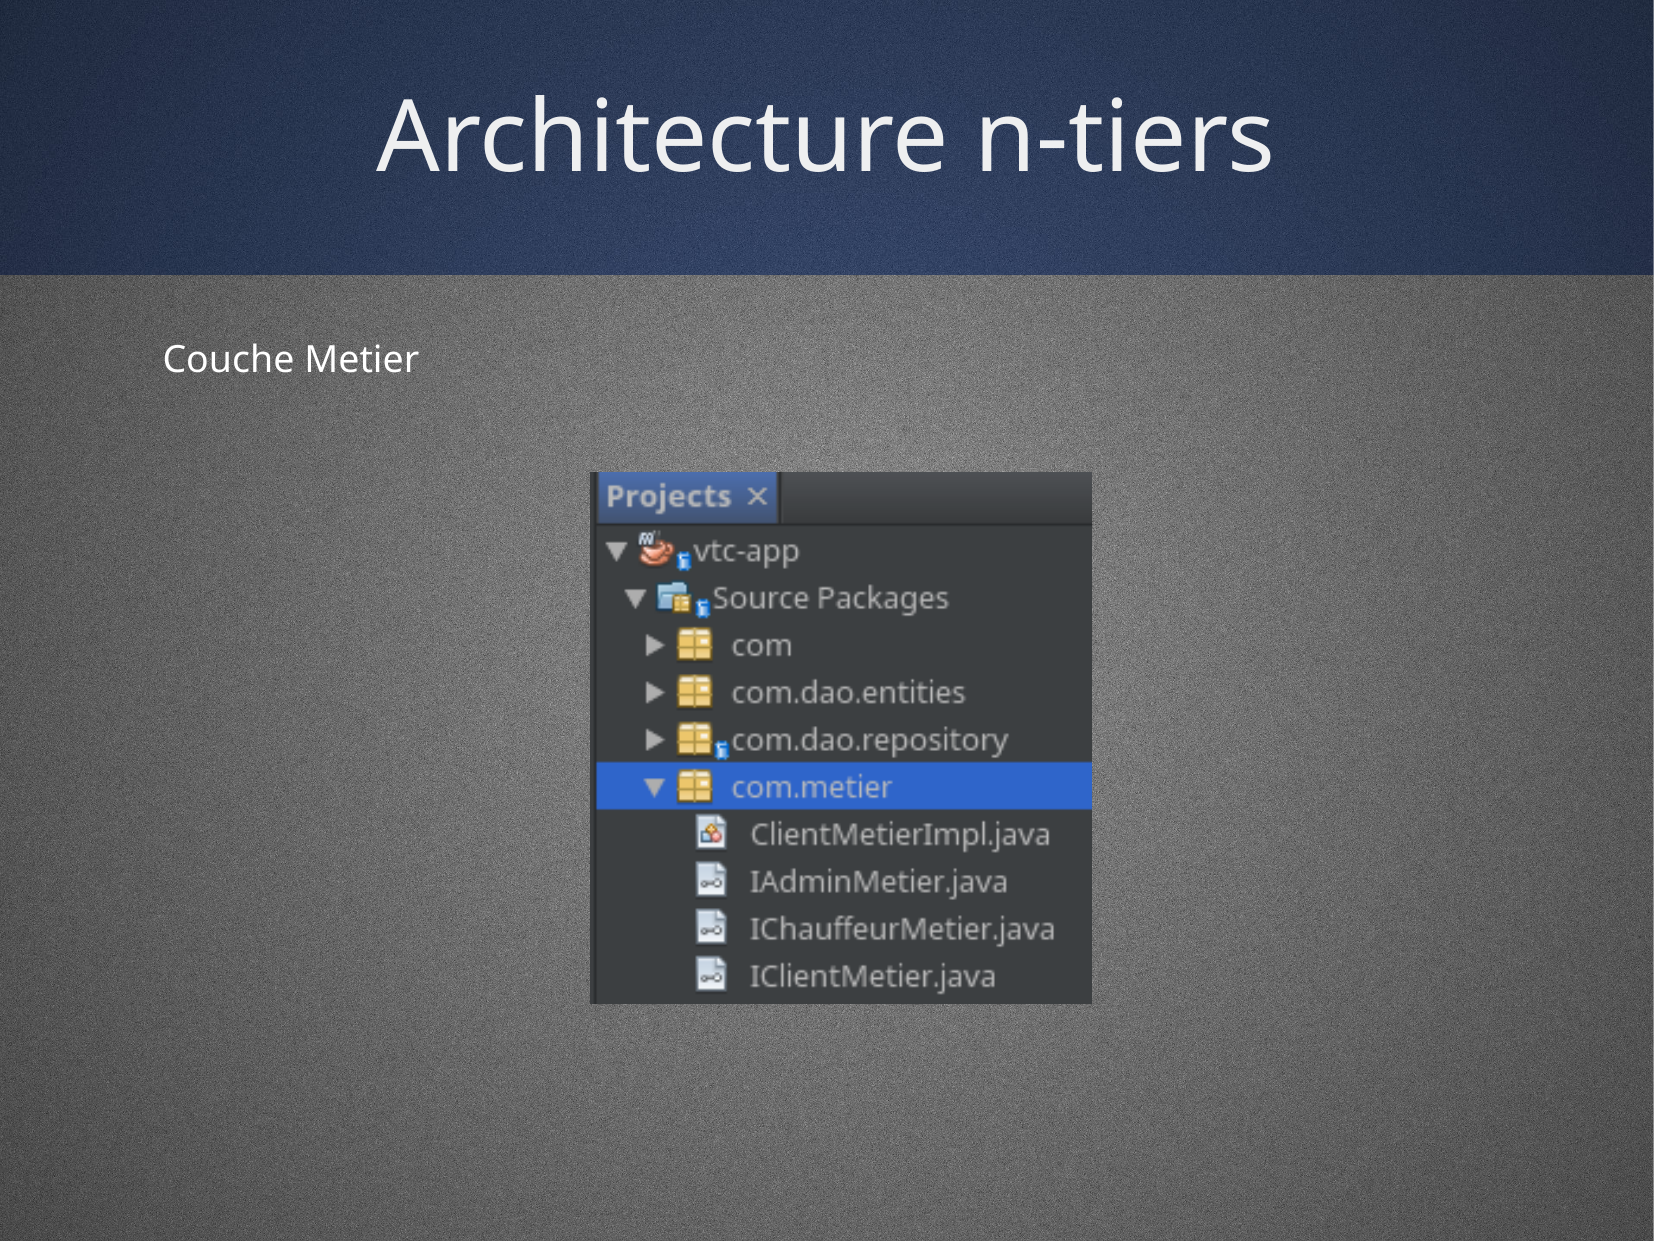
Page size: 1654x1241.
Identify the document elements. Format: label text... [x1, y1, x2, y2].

picture [0, 0, 1654, 1241]
text_box Couche Metier [147, 324, 680, 384]
title Architecture n-tiers [88, 29, 1565, 237]
